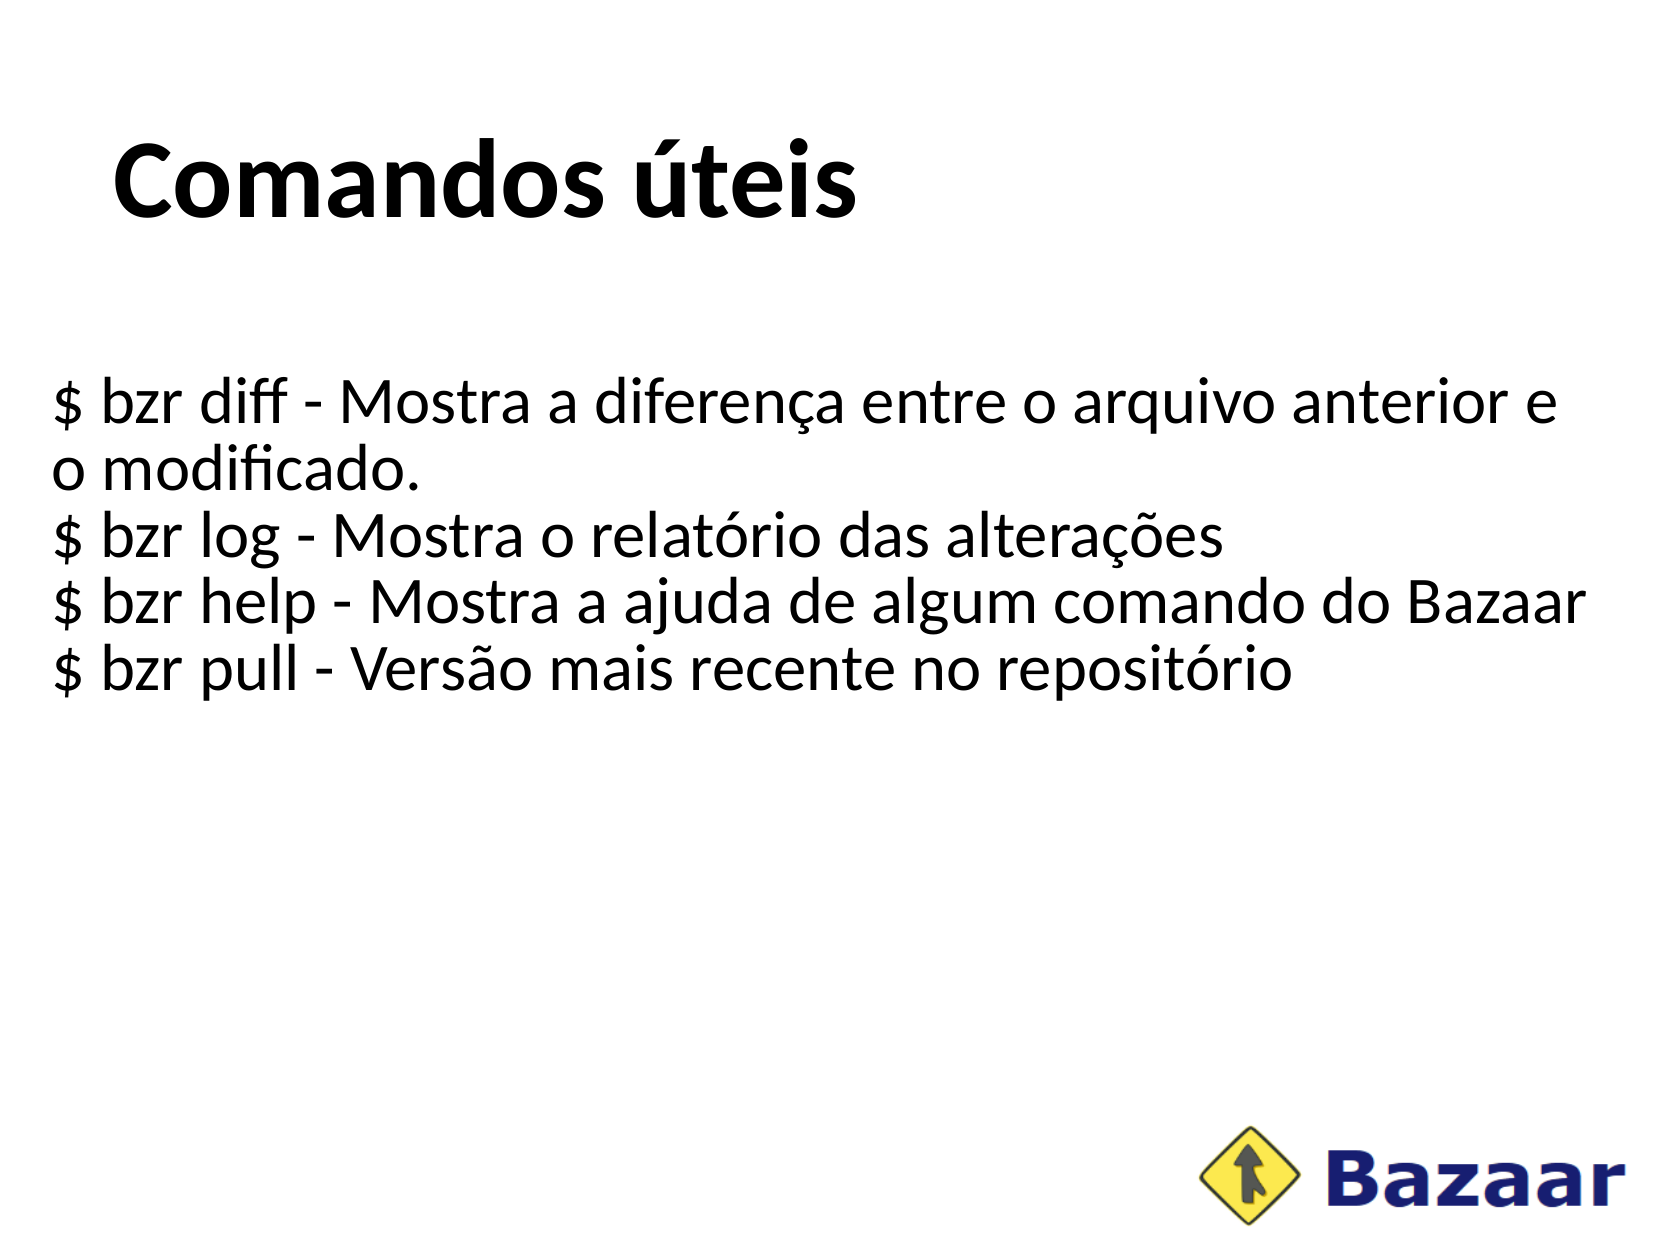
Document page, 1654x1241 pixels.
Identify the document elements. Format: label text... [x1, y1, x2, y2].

picture [1181, 1110, 1638, 1241]
text_box $ bzr diff - Mostra a diferença entre o arquivo anterior e o modificado. $ bzr log - Mostra o relatório das alterações $ bzr help - Mostra a ajuda de algum comando do Bazaar $ bzr pull - Versão mais recente no repositório [37, 366, 1625, 789]
text_box Comandos úteis [98, 77, 900, 248]
